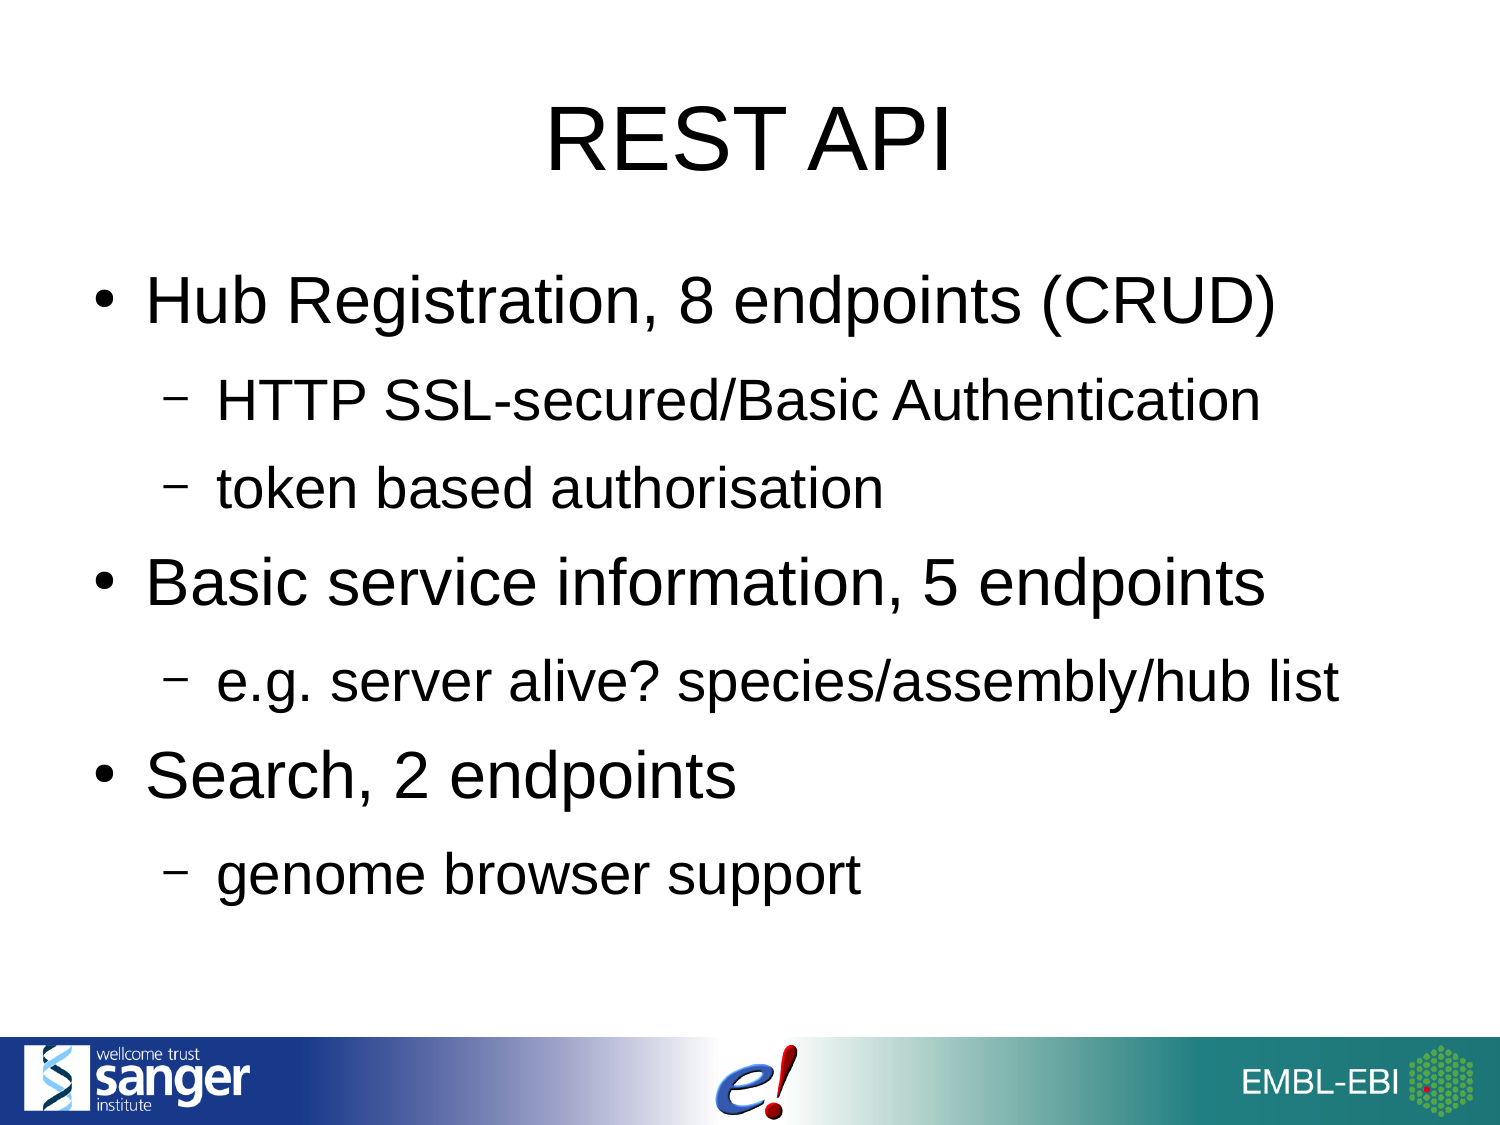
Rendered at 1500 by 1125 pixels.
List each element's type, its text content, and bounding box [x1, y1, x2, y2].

picture [0, 1037, 1500, 1125]
title REST API [75, 44, 1425, 233]
list Hub Registration, 8 endpoints (CRUD) HTTP SSL-secured/Basic Authentication token based authorisation Basic service information, 5 endpoints e.g. server alive? species/assembly/hub list Search, 2 endpoints genome browser support [75, 263, 1395, 916]
